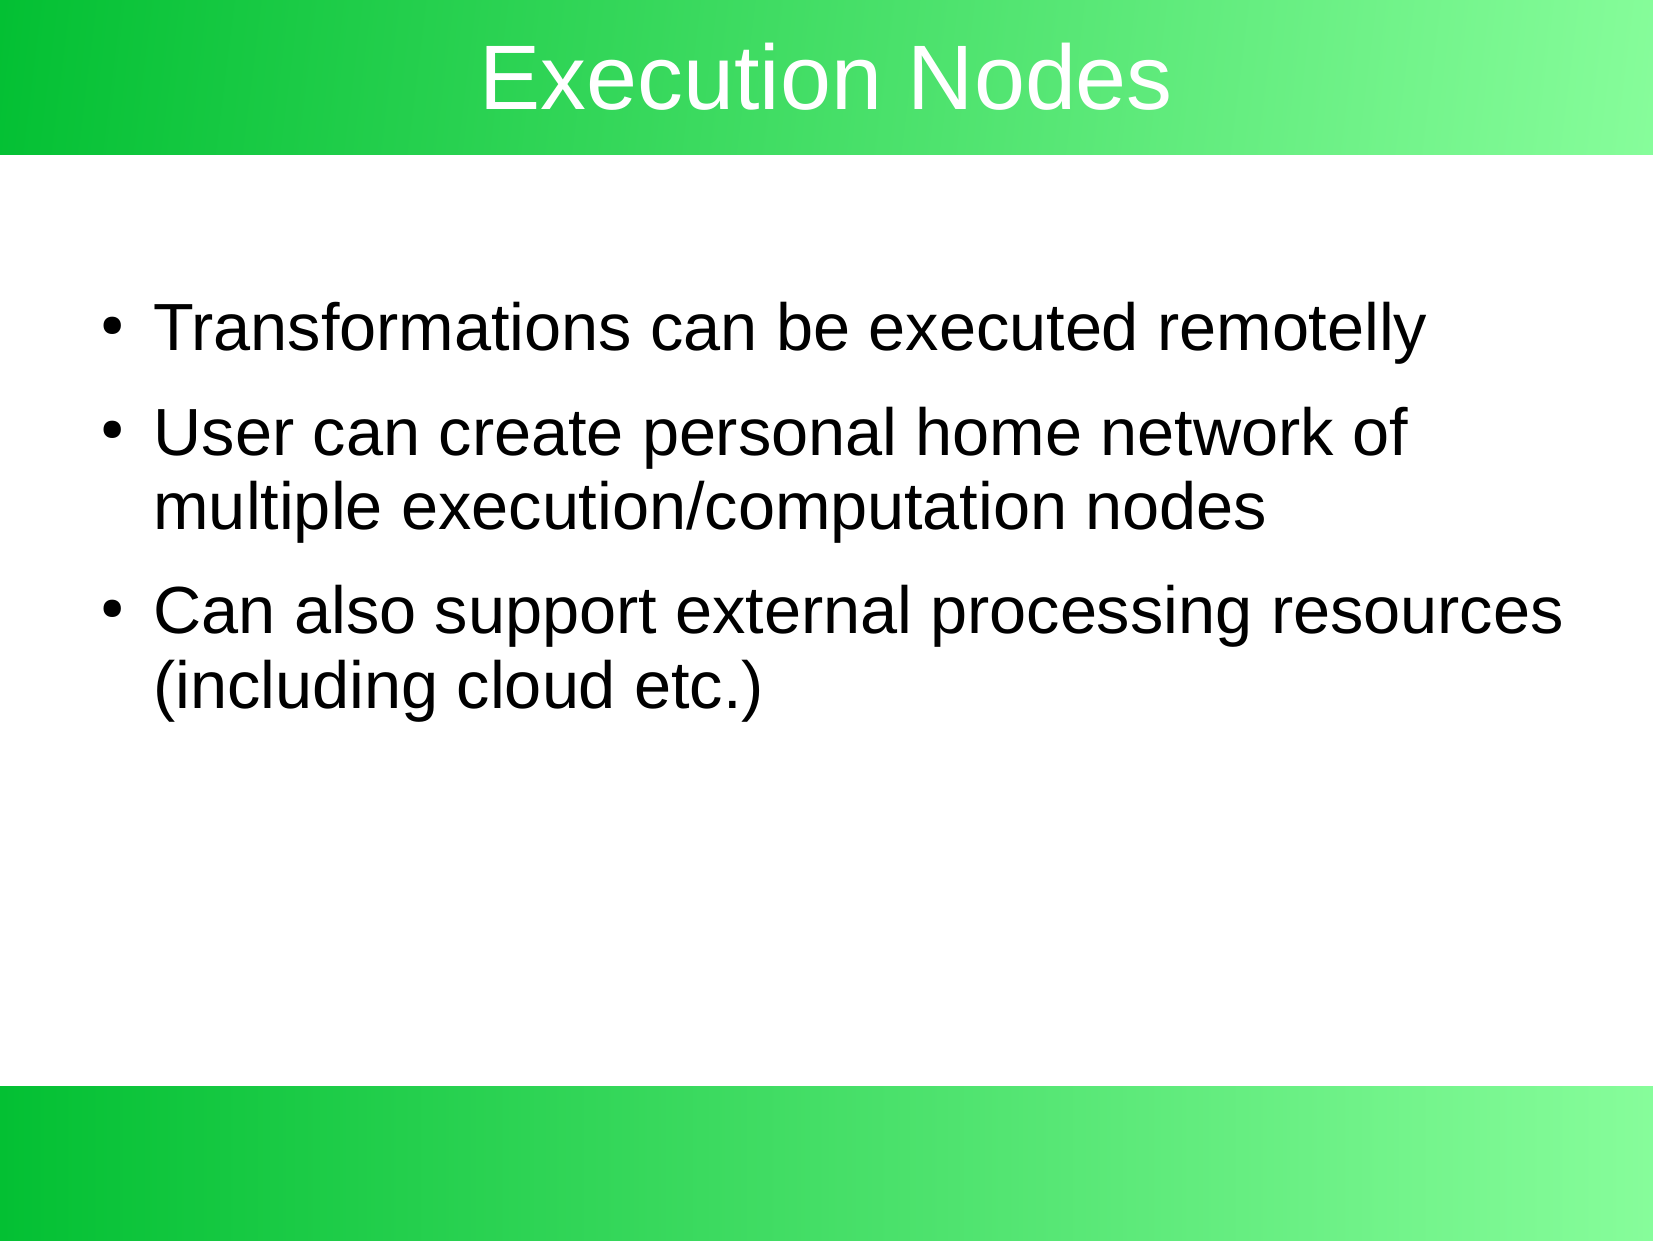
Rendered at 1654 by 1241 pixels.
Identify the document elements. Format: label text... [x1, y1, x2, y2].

list Transformations can be executed remotelly User can create personal home network of multiple execution/computation nodes Can also support external processing resources (including cloud etc.) [82, 290, 1571, 1010]
title Execution Nodes [82, 25, 1571, 130]
